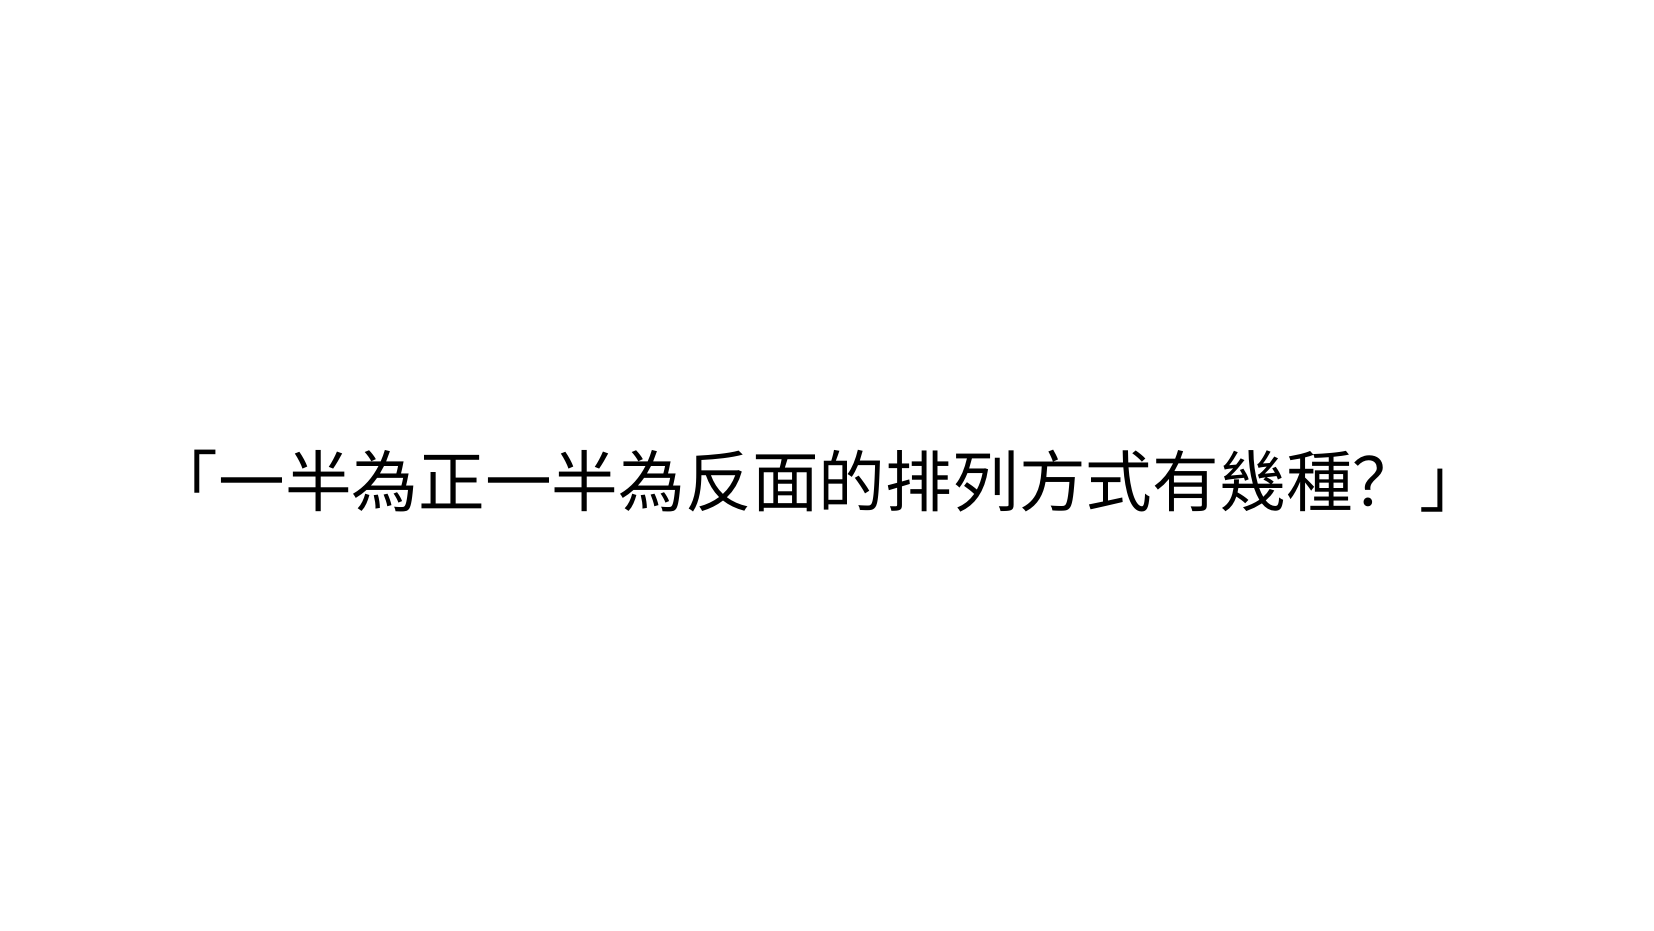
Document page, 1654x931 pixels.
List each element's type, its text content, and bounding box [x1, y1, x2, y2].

title 「一半為正一半為反面的排列方式有幾種？」 [75, 399, 1564, 556]
